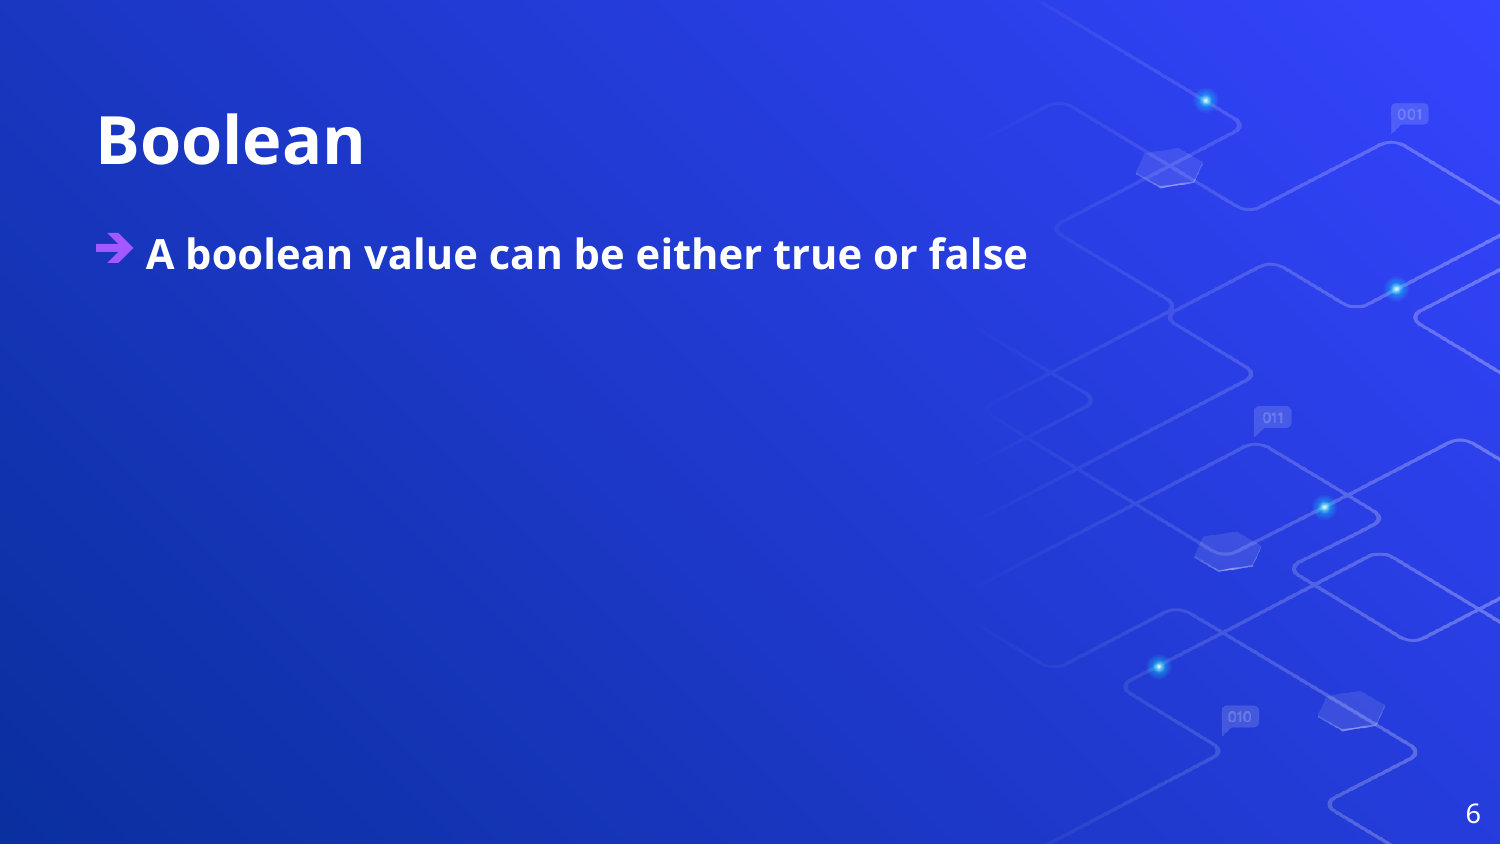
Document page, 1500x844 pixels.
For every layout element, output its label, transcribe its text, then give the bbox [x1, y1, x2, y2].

picture [0, 0, 1500, 844]
text_box <number> [1391, 782, 1482, 844]
text_box Boolean [95, 36, 1096, 178]
text_box A boolean value can be either true or false [74, 220, 1215, 739]
